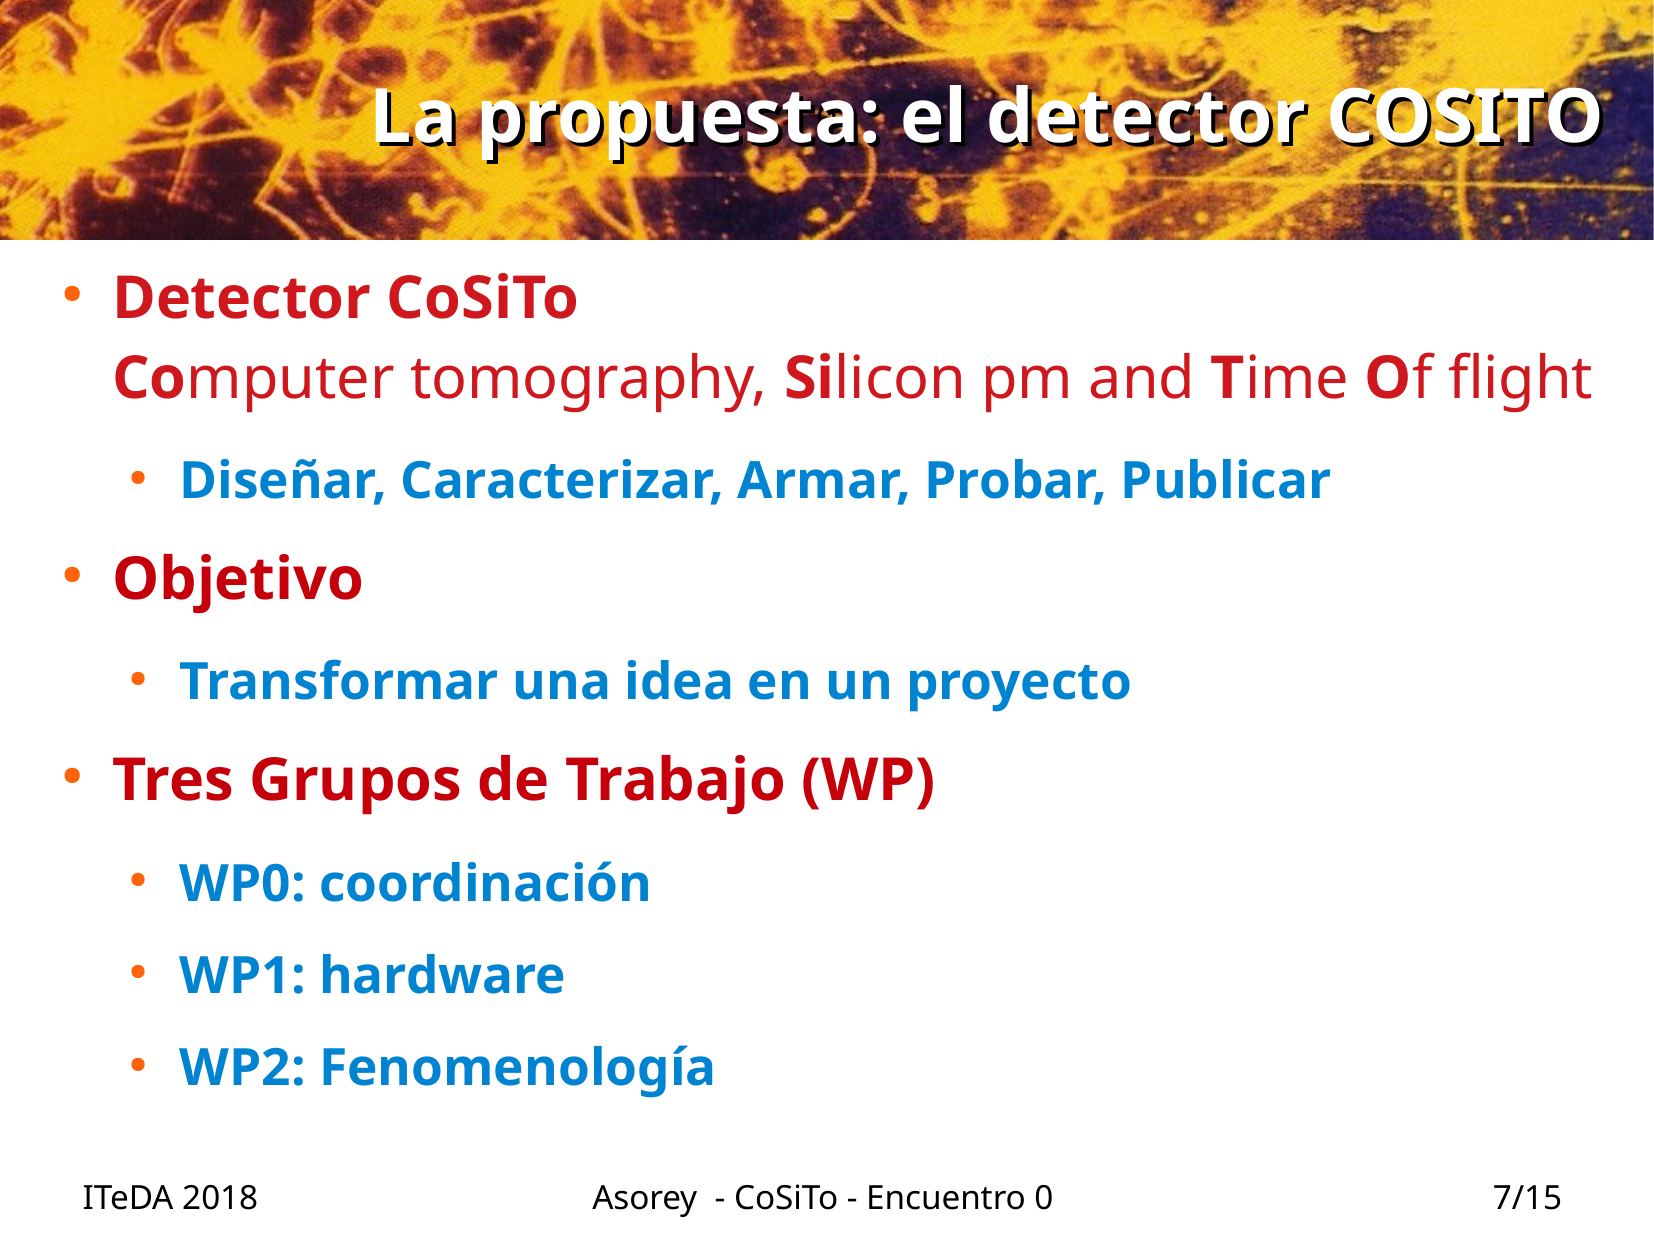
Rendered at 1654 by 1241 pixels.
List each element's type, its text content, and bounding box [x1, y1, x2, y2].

title La propuesta: el detector COSITO [45, 38, 1606, 189]
picture [0, 0, 1654, 240]
list Detector CoSiTo Computer tomography, Silicon pm and Time Of flight Diseñar, Caracterizar, Armar, Probar, Publicar Objetivo Transformar una idea en un proyecto Tres Grupos de Trabajo (WP) WP0: coordinación WP1: hardware WP2: Fenomenología [45, 255, 1606, 1156]
